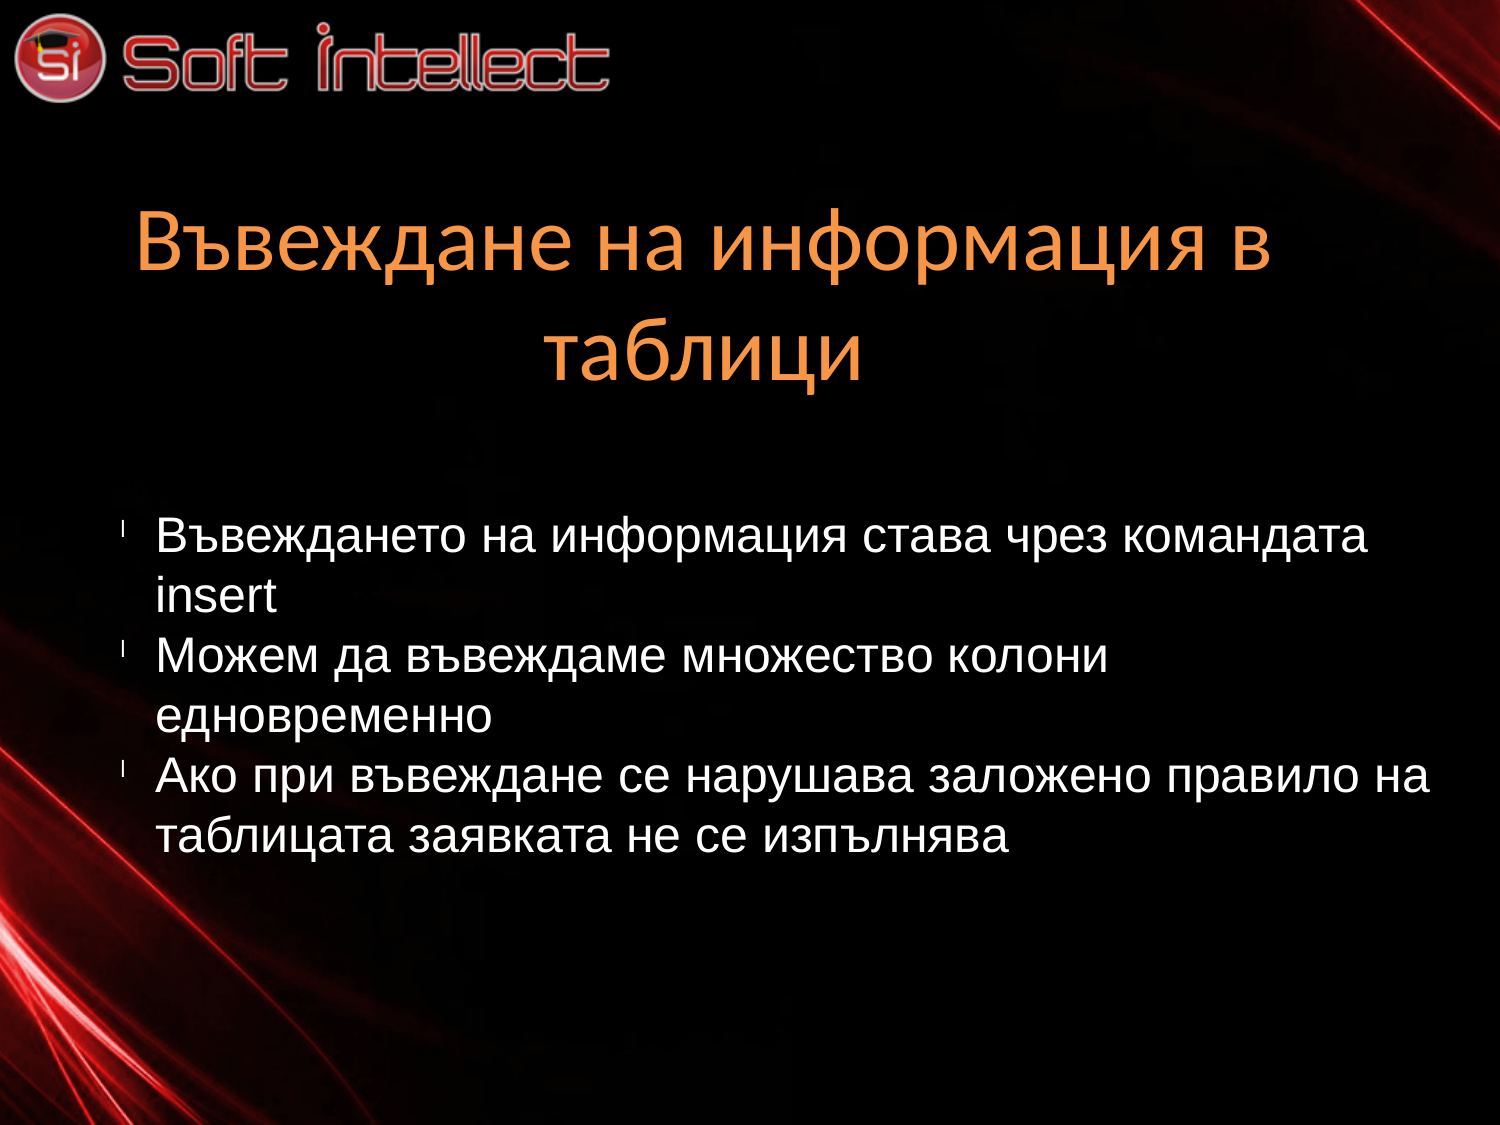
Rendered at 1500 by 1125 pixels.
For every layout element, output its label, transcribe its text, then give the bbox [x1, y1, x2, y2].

text_box Въвеждането на информация става чрез командата insert Можем да въвеждаме множество колони едновременно Ако при въвеждане се нарушава заложено правило на таблицата заявката не се изпълнява [105, 494, 1470, 825]
picture [0, 0, 1500, 1125]
text_box Въвеждане на информация в таблици [30, 194, 1380, 382]
